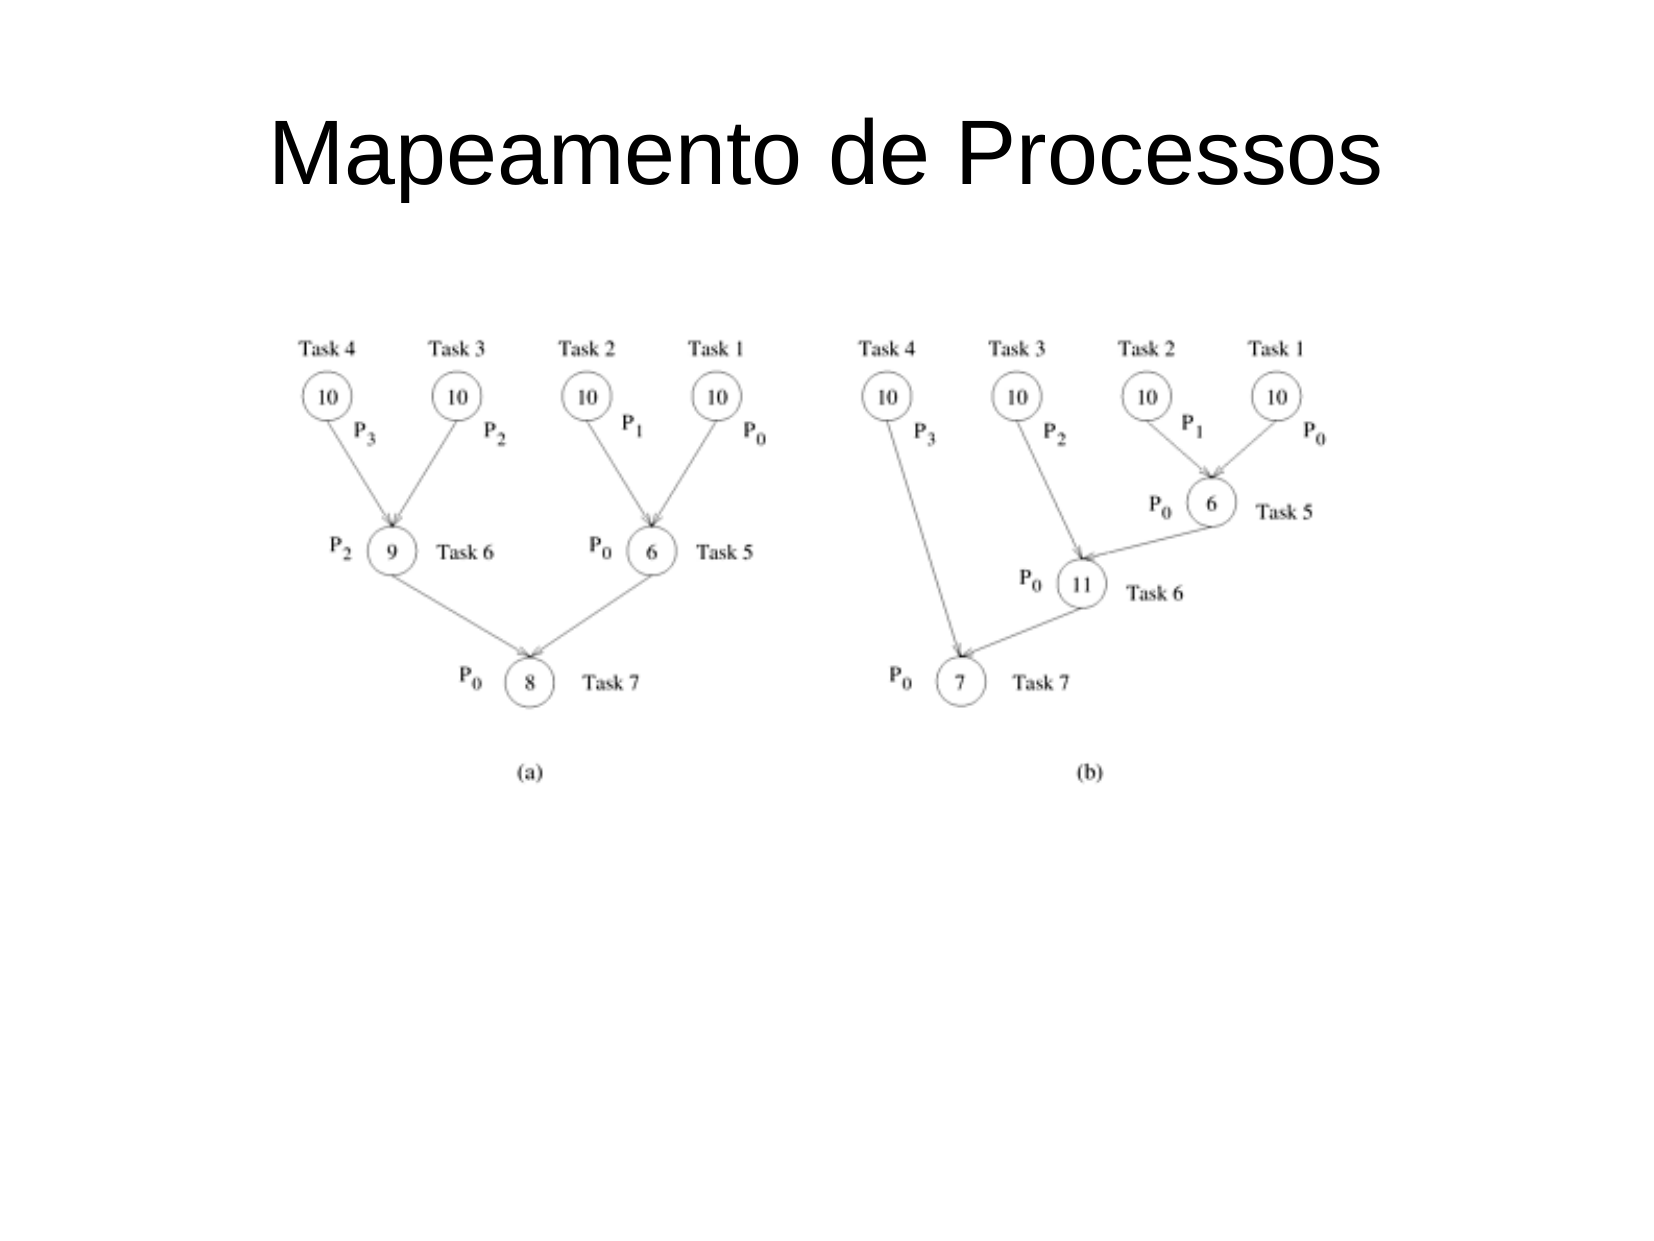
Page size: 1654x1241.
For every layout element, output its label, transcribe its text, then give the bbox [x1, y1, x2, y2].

title Mapeamento de Processos [82, 49, 1571, 257]
picture [282, 322, 1375, 830]
